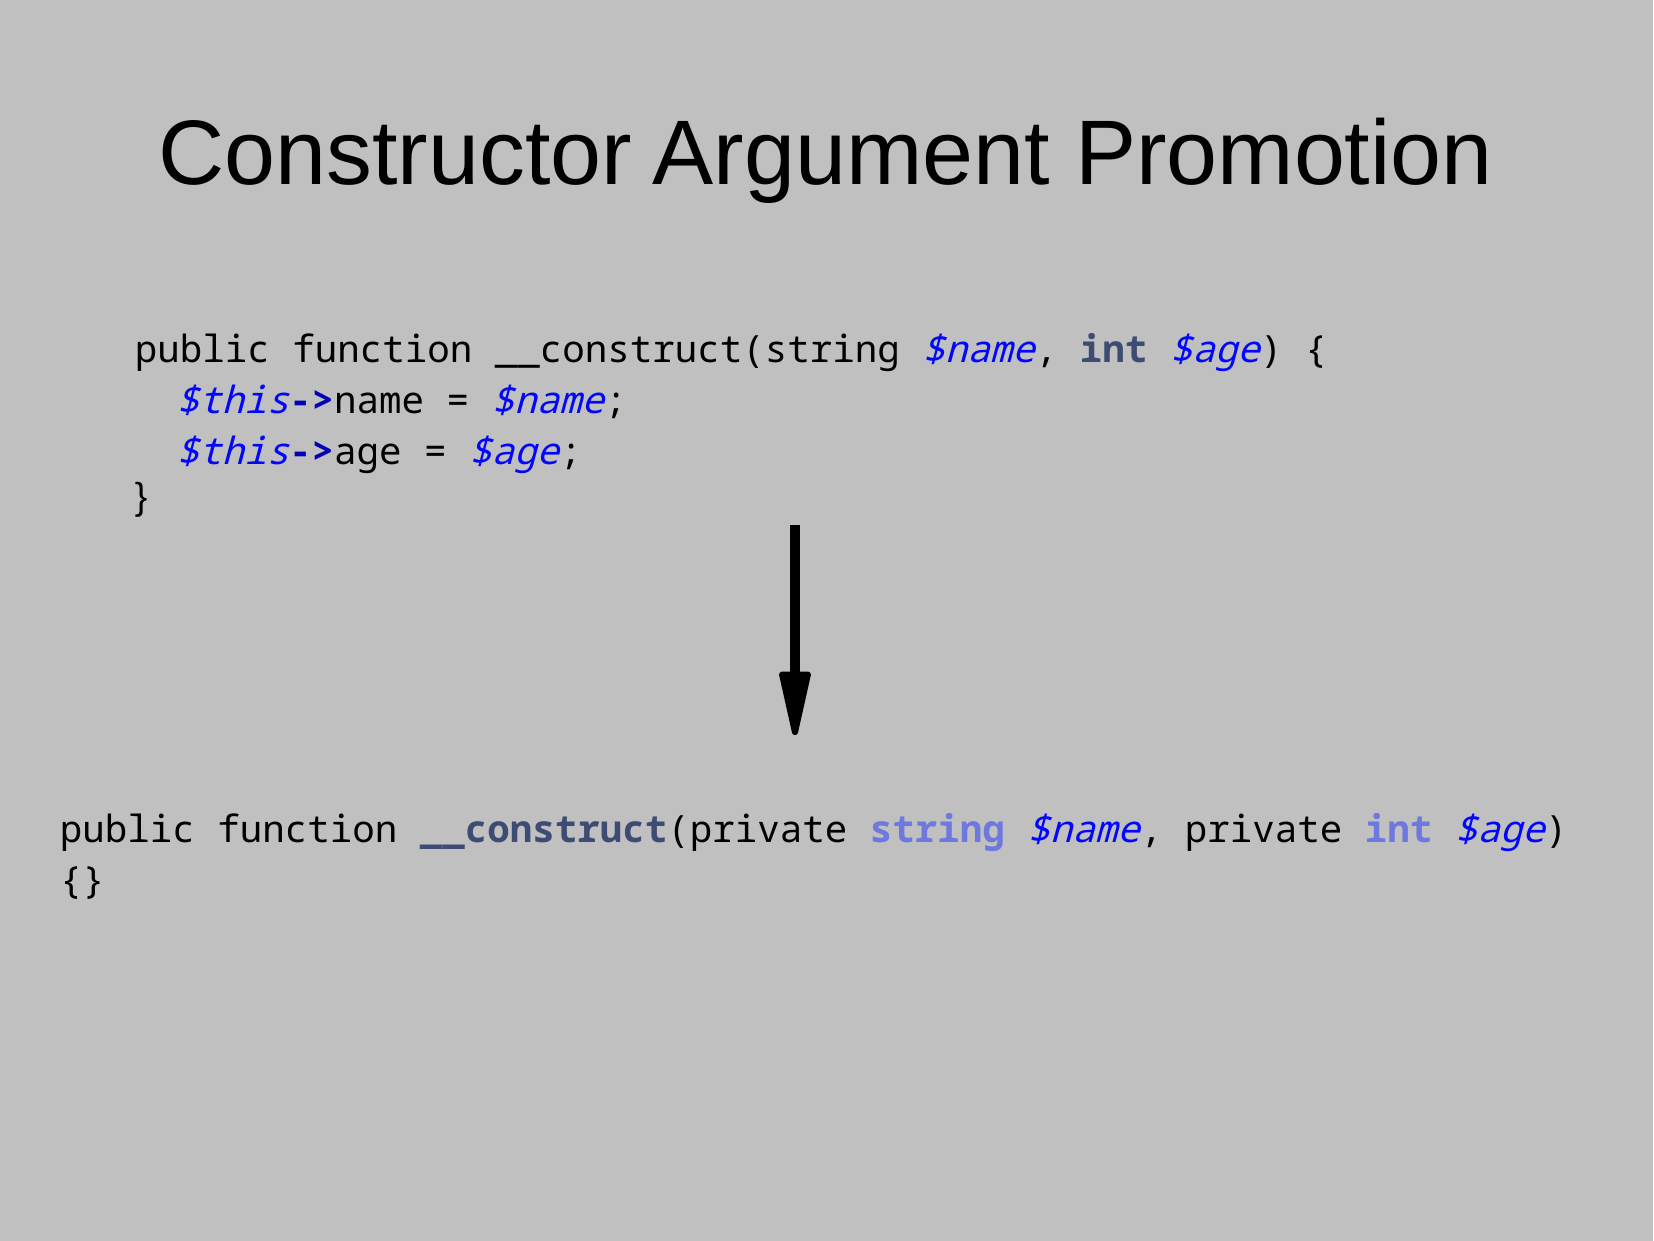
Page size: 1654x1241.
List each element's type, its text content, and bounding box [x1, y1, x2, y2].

text_box public function __construct(string $name, int $age) { $this->name = $name; $this->age = $age; } [119, 315, 1530, 503]
title Constructor Argument Promotion [82, 49, 1571, 257]
text_box public function __construct(private string $name, private int $age) {} [44, 795, 1605, 939]
